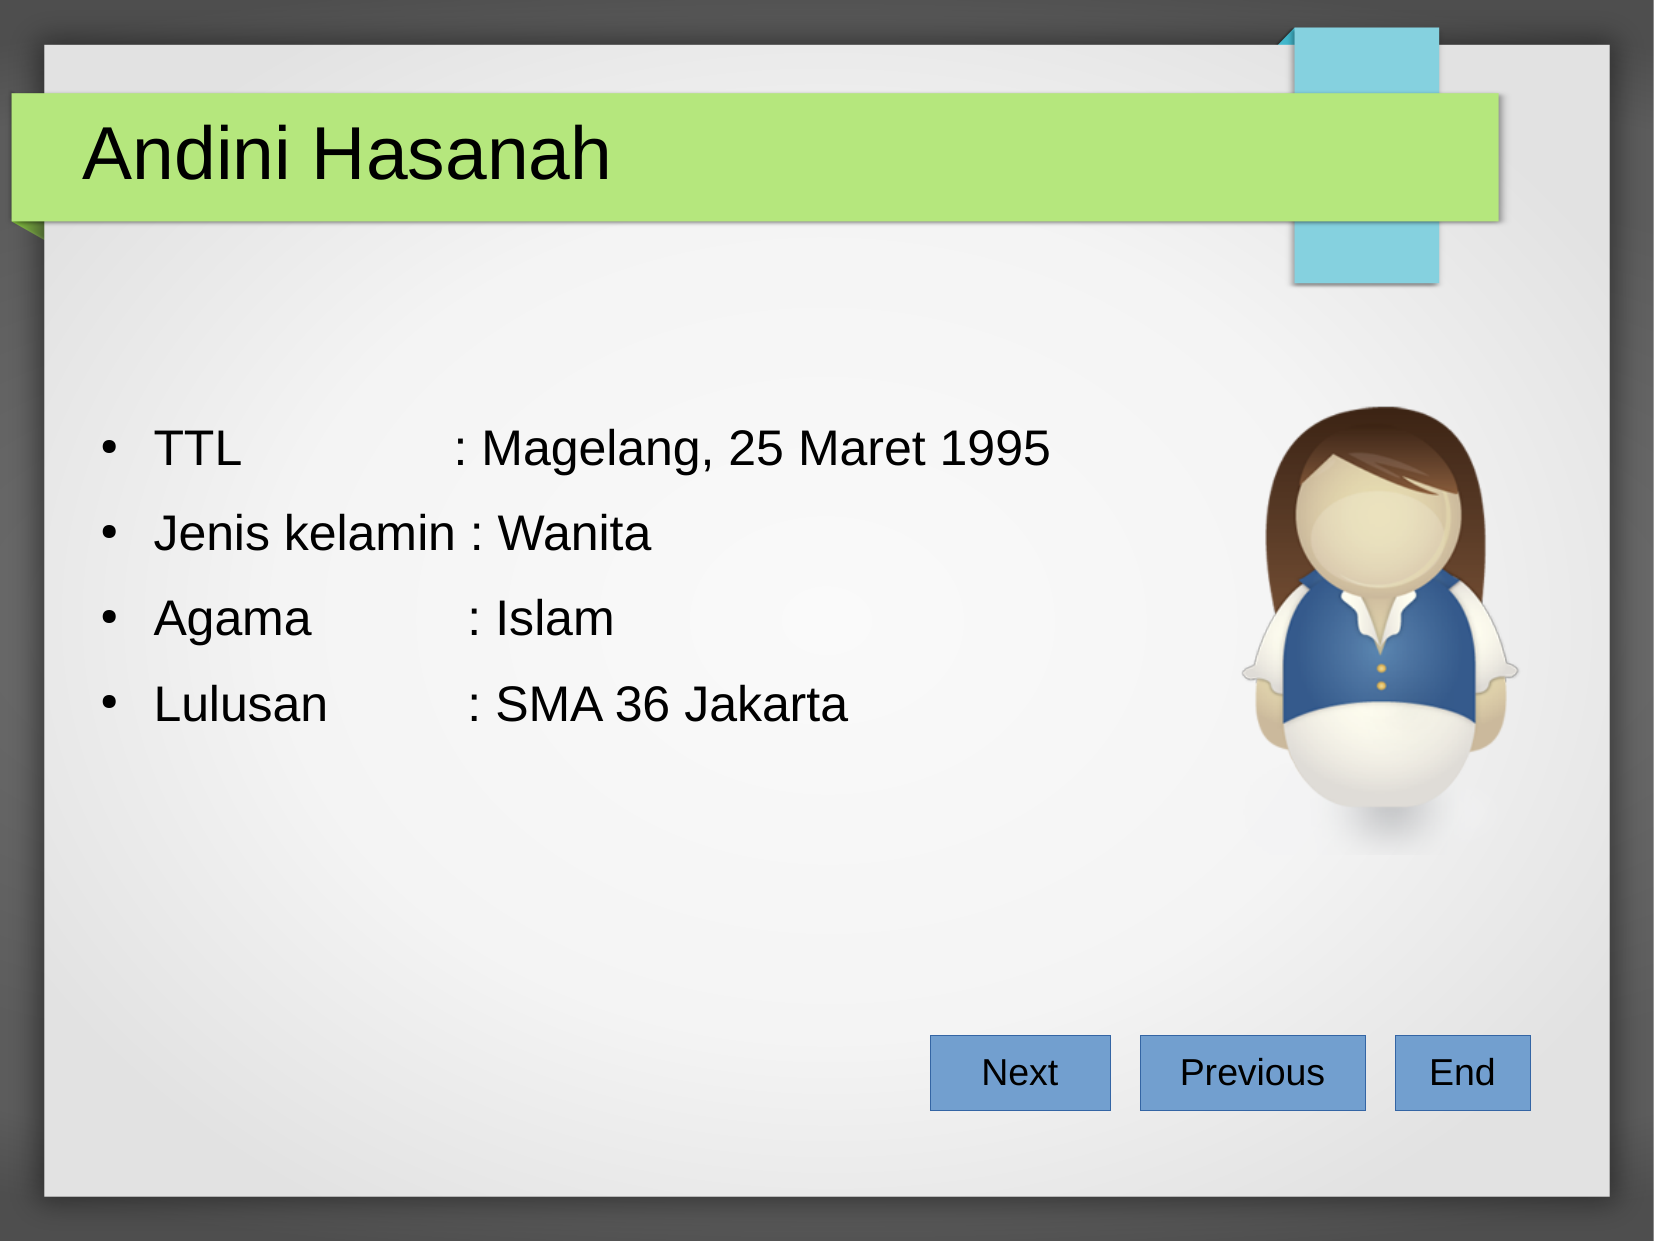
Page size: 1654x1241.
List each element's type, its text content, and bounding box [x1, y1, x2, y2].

text_box Previous [1140, 1035, 1366, 1111]
text_box End [1395, 1035, 1531, 1111]
list TTL : Magelang, 25 Maret 1995 Jenis kelamin : Wanita Agama : Islam Lulusan : SMA 36 Jakarta [82, 420, 1141, 1096]
text_box Next [930, 1035, 1111, 1111]
title Andini Hasanah [82, 94, 1264, 213]
picture [0, 0, 1654, 1241]
